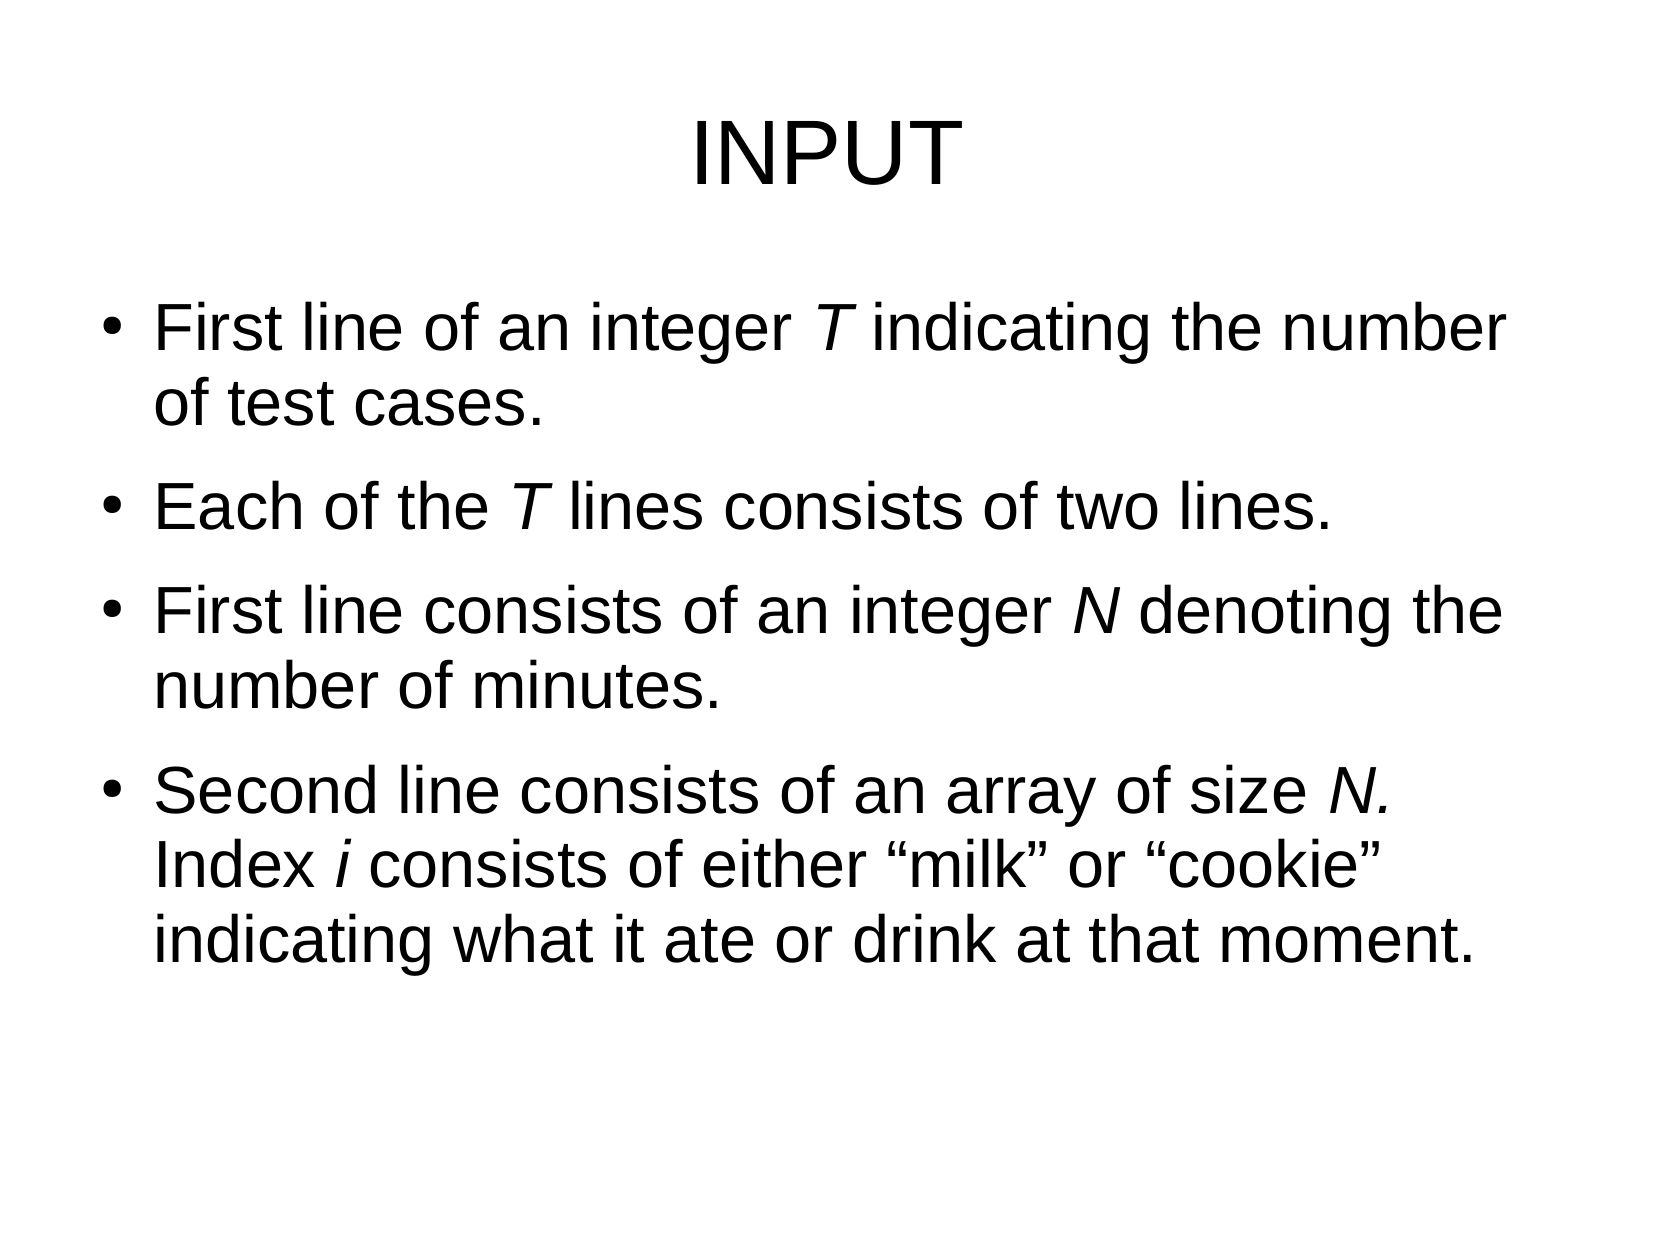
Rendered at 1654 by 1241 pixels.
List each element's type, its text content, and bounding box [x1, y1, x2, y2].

title INPUT [82, 49, 1571, 257]
list First line of an integer T indicating the number of test cases. Each of the T lines consists of two lines. First line consists of an integer N denoting the number of minutes. Second line consists of an array of size N. Index i consists of either “milk” or “cookie” indicating what it ate or drink at that moment. [82, 290, 1571, 1010]
